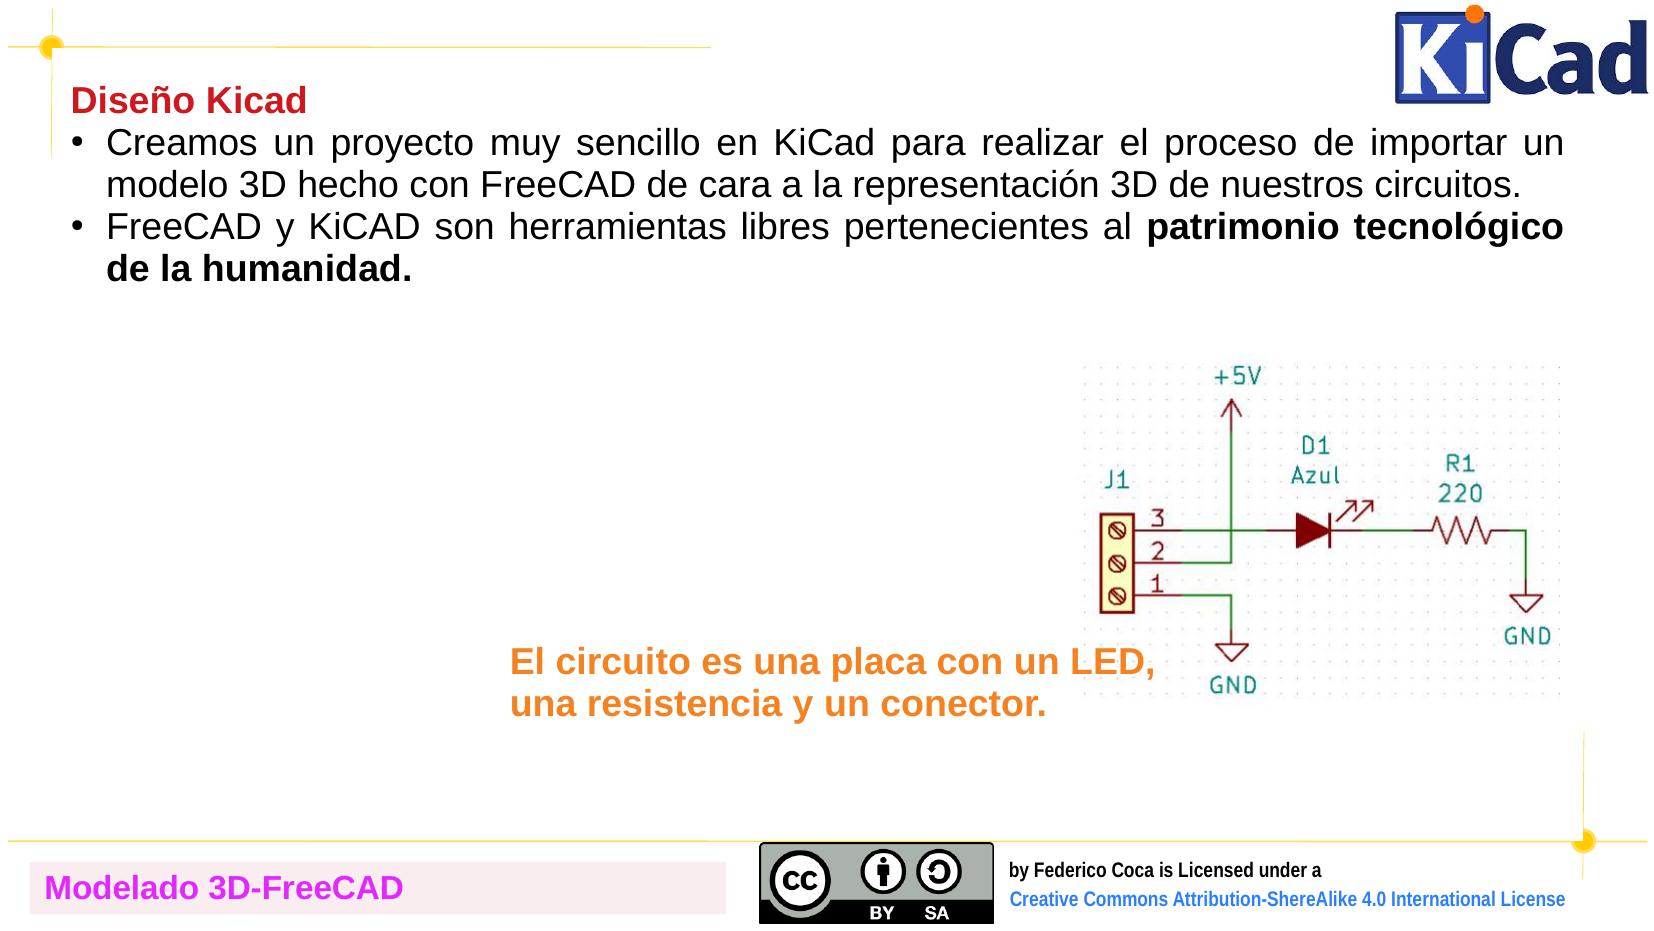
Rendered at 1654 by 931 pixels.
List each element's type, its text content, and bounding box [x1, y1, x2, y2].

text_box Modelado 3D-FreeCAD [29, 862, 727, 915]
picture [1076, 354, 1560, 707]
picture [1389, 0, 1652, 107]
text_box El circuito es una placa con un LED, una resistencia y un conector. [494, 633, 1182, 733]
text_box Diseño Kicad Creamos un proyecto muy sencillo en KiCad para realizar el proceso de importar un modelo 3D hecho con FreeCAD de cara a la representación 3D de nuestros circuitos. FreeCAD y KiCAD son herramientas libres pertenecientes al patrimonio tecnológico de la humanidad. [55, 72, 1580, 298]
